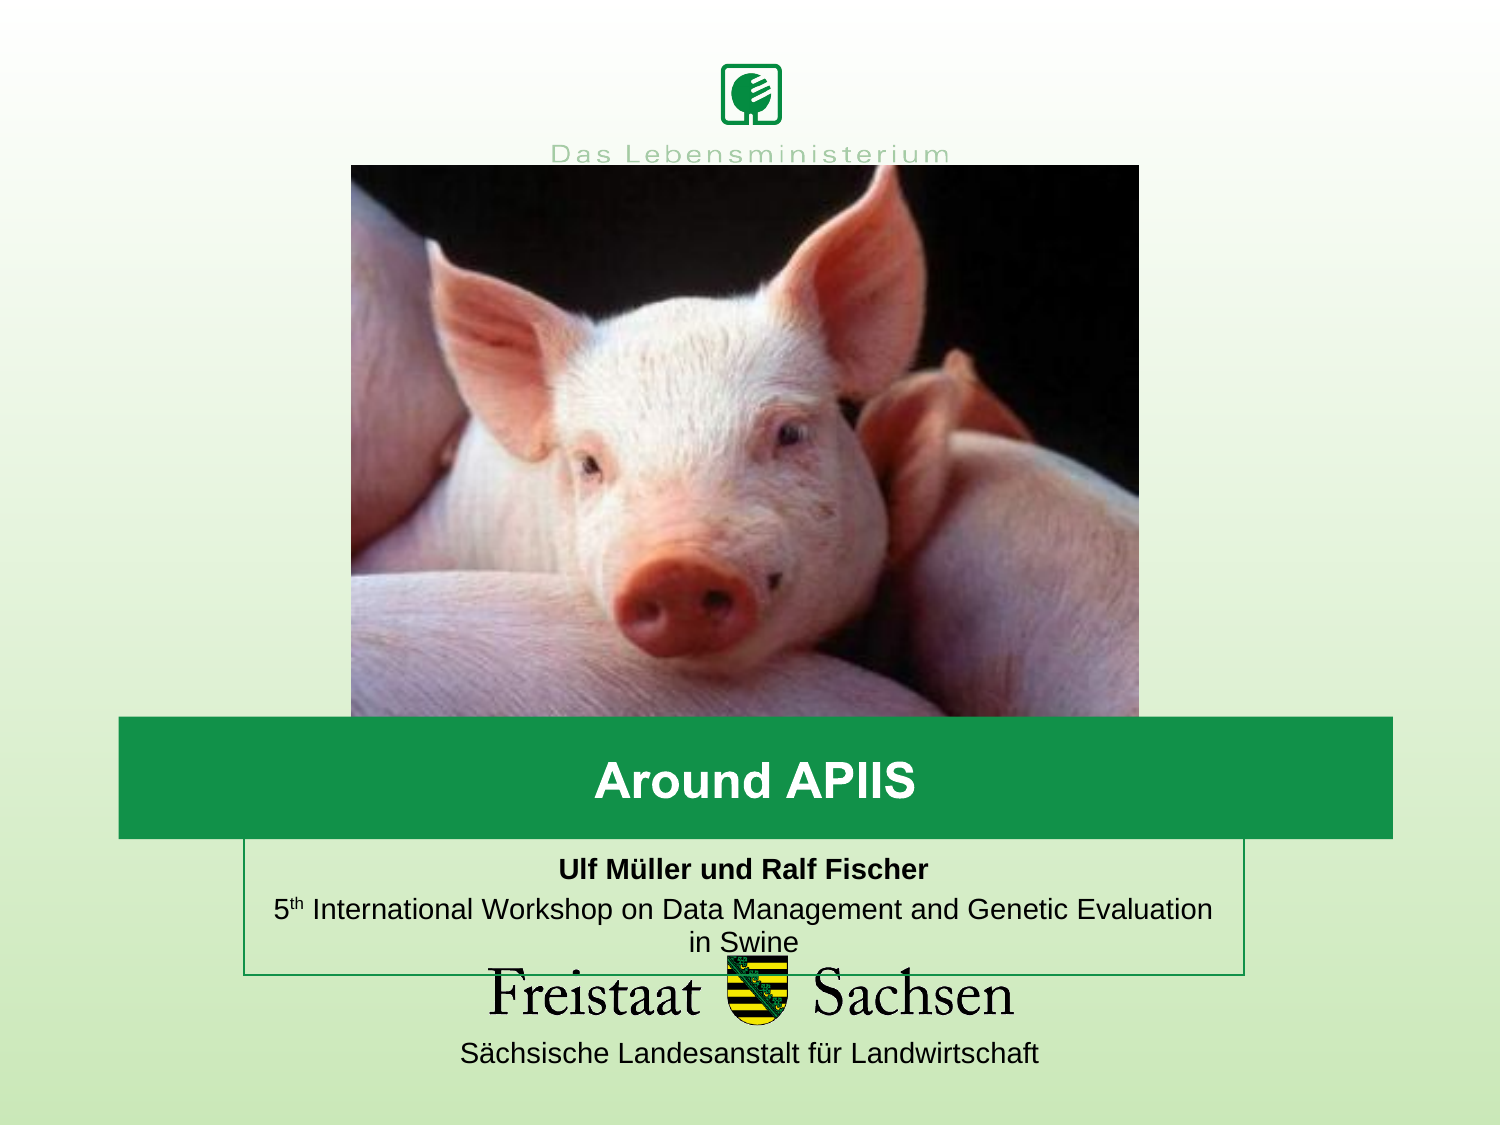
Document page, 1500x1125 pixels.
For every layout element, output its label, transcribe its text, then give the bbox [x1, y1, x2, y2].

text_box [118, 716, 1393, 840]
text_box Ulf Müller und Ralf Fischer 5th International Workshop on Data Management and Genetic Evaluation in Swine [244, 840, 1244, 976]
picture [552, 61, 948, 163]
picture [351, 165, 1139, 716]
picture [488, 976, 1014, 1026]
